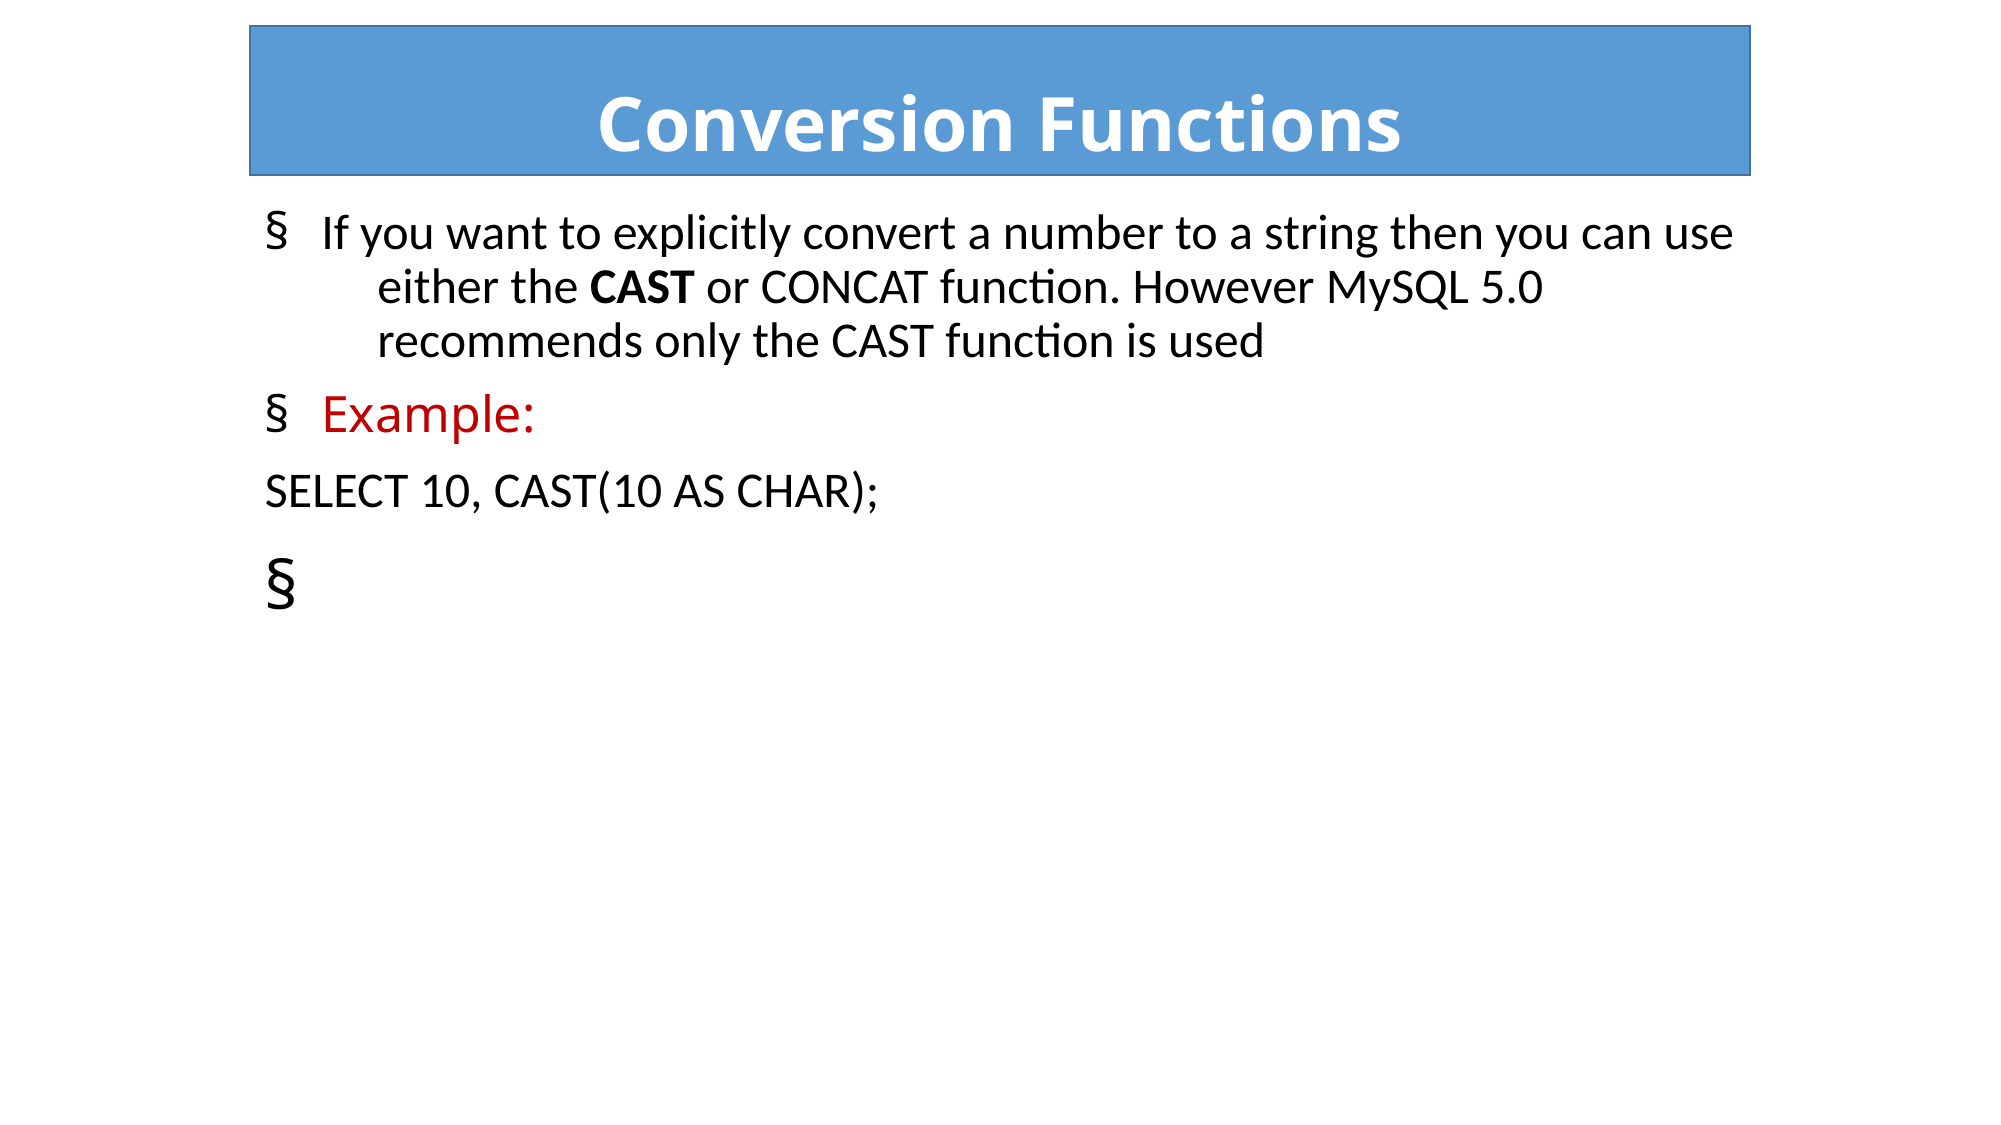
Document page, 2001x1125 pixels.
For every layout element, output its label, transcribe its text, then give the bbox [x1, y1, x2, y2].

title Conversion Functions [249, 26, 1750, 176]
subtitle If you want to explicitly convert a number to a string then you can use either the CAST or CONCAT function. However MySQL 5.0 recommends only the CAST function is used Example: SELECT 10, CAST(10 AS CHAR); [249, 198, 1750, 1051]
